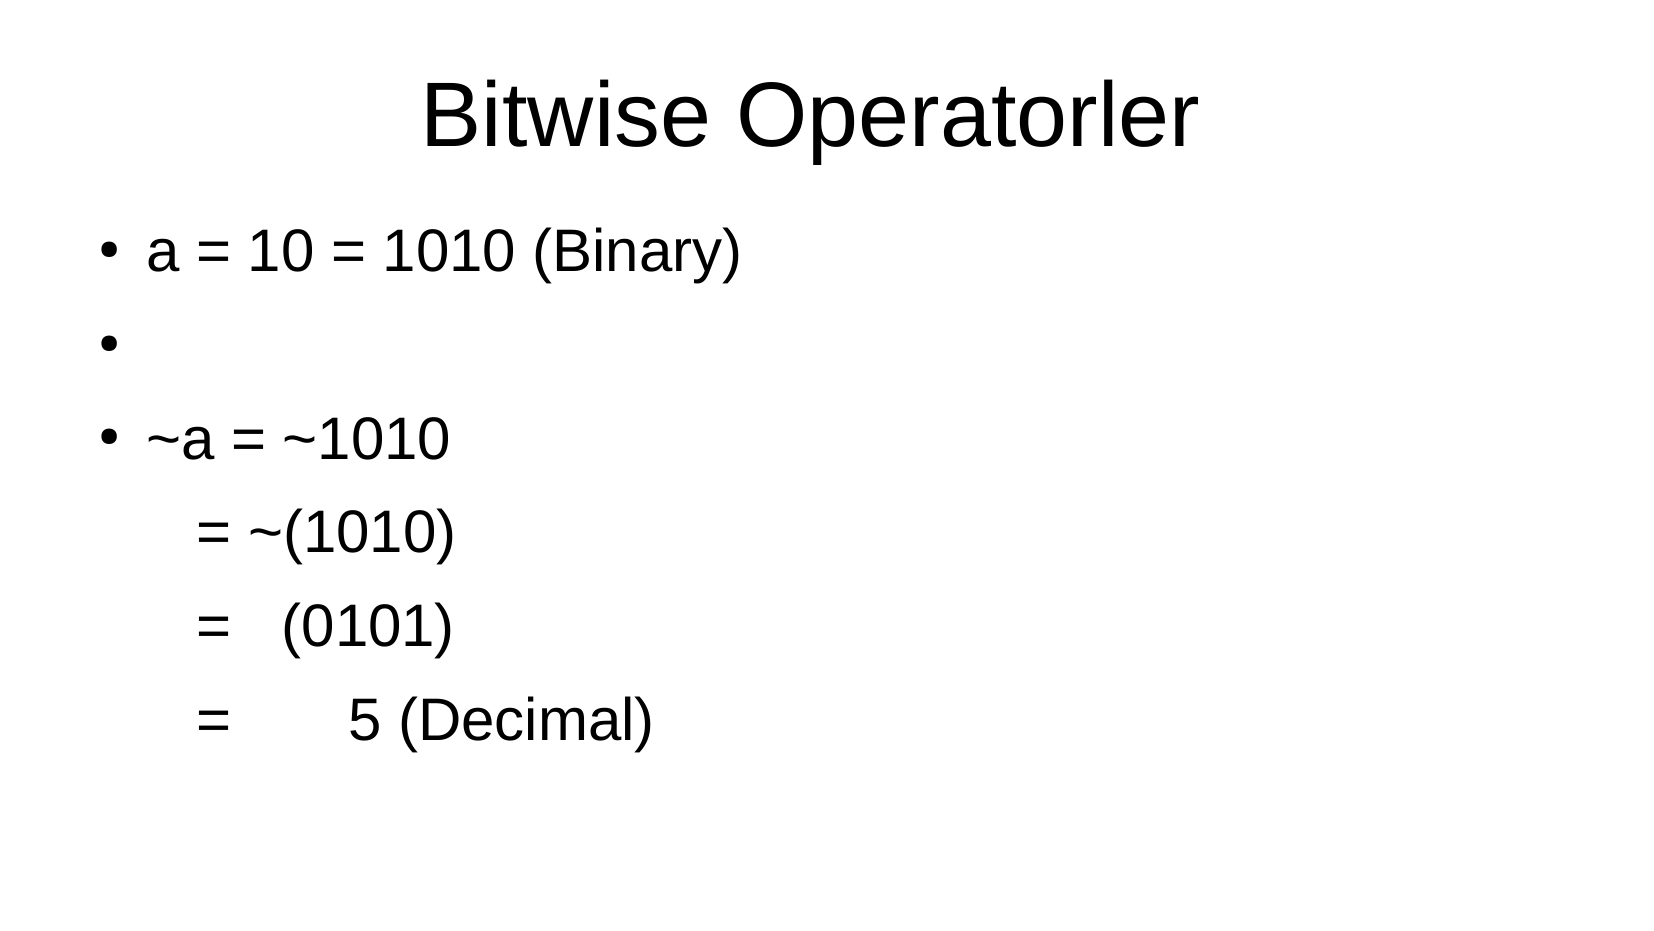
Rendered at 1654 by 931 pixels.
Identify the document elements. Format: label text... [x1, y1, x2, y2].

title Bitwise Operatorler [82, 37, 1571, 193]
list a = 10 = 1010 (Binary) ~a = ~1010 = ~(1010) = (0101) = 5 (Decimal) [82, 217, 1571, 758]
